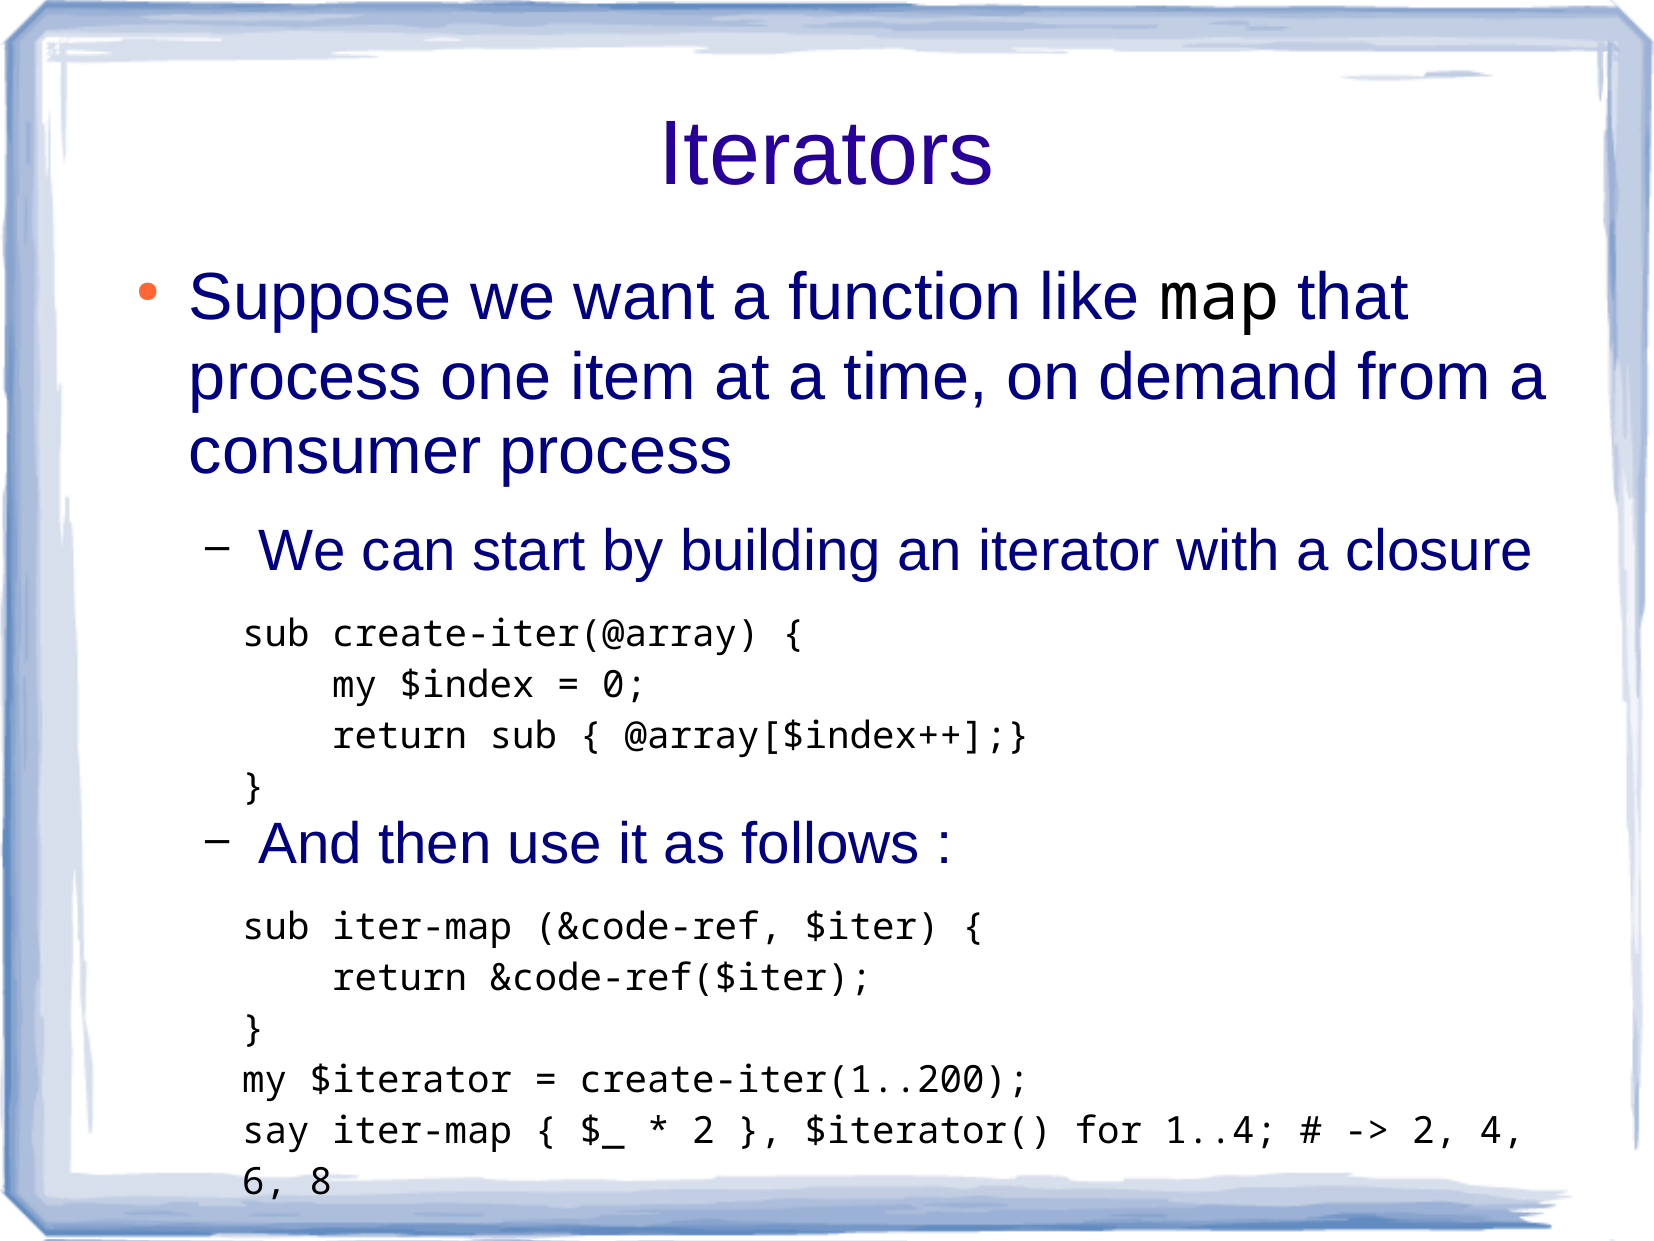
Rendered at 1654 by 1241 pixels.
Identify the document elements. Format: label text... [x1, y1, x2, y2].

picture [0, 0, 1654, 1241]
title Iterators [82, 49, 1571, 257]
list Suppose we want a function like map that process one item at a time, on demand from a consumer process We can start by building an iterator with a closure sub create-iter(@array) { my $index = 0; return sub { @array[$index++];} } And then use it as follows : sub iter-map (&code-ref, $iter) { return &code-ref($iter); } my $iterator = create-iter(1..200); say iter-map { $_ * 2 }, $iterator() for 1..4; # -> 2, 4, 6, 8 [118, 248, 1571, 1123]
